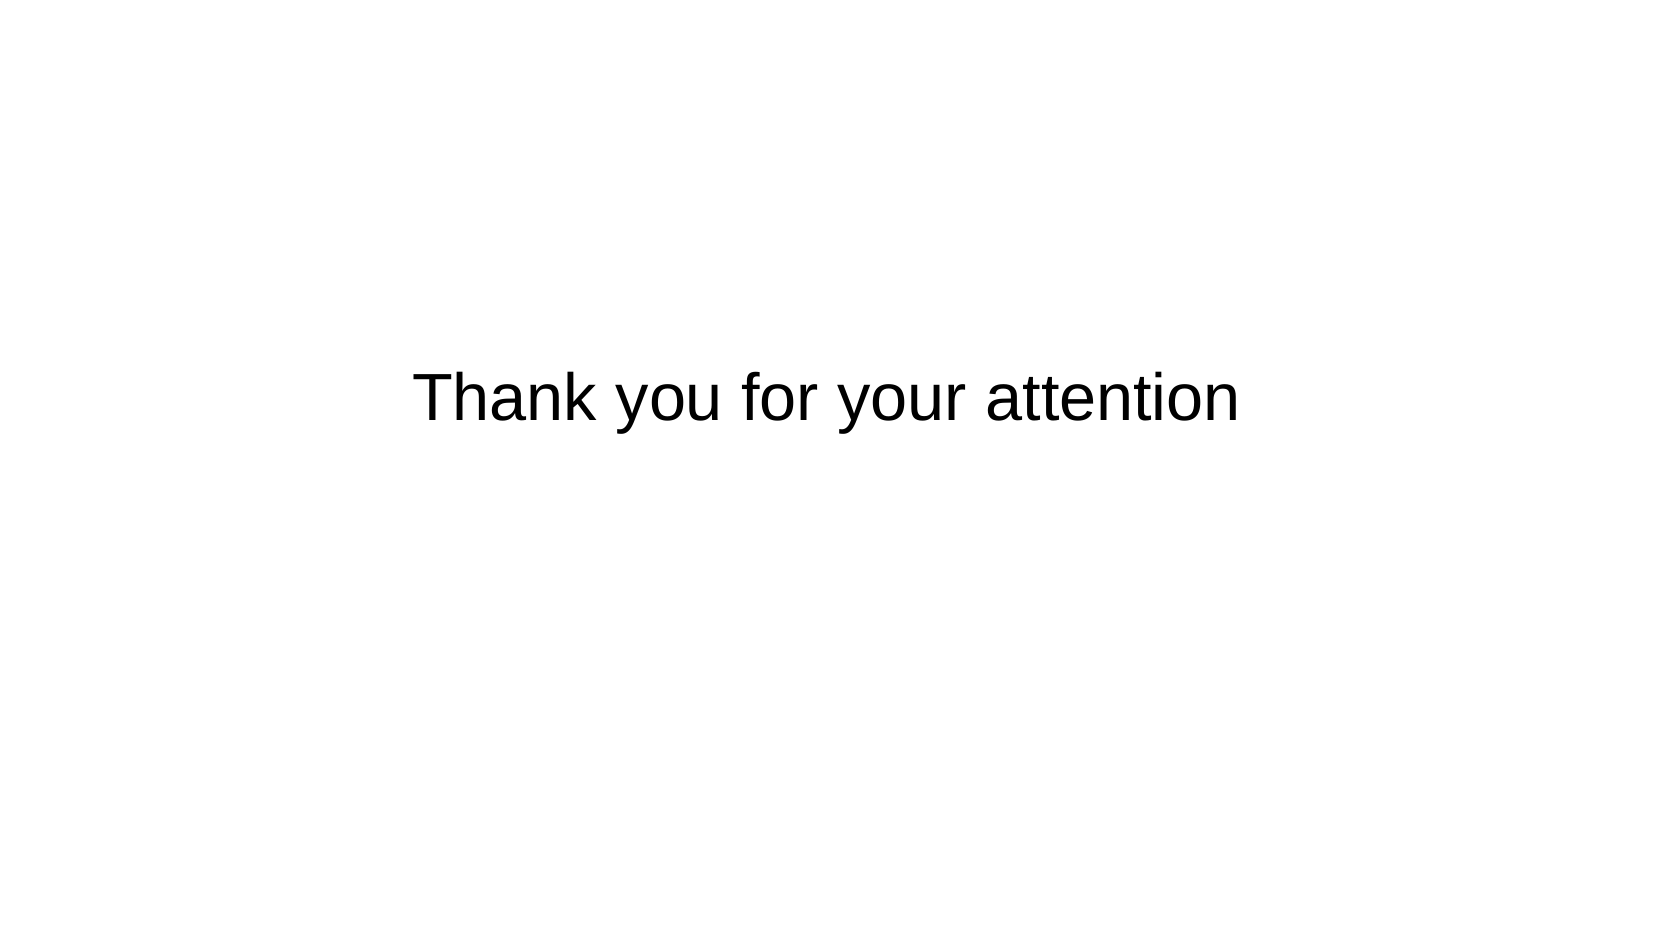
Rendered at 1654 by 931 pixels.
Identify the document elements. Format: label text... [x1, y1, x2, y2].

subtitle Thank you for your attention [82, 37, 1571, 757]
